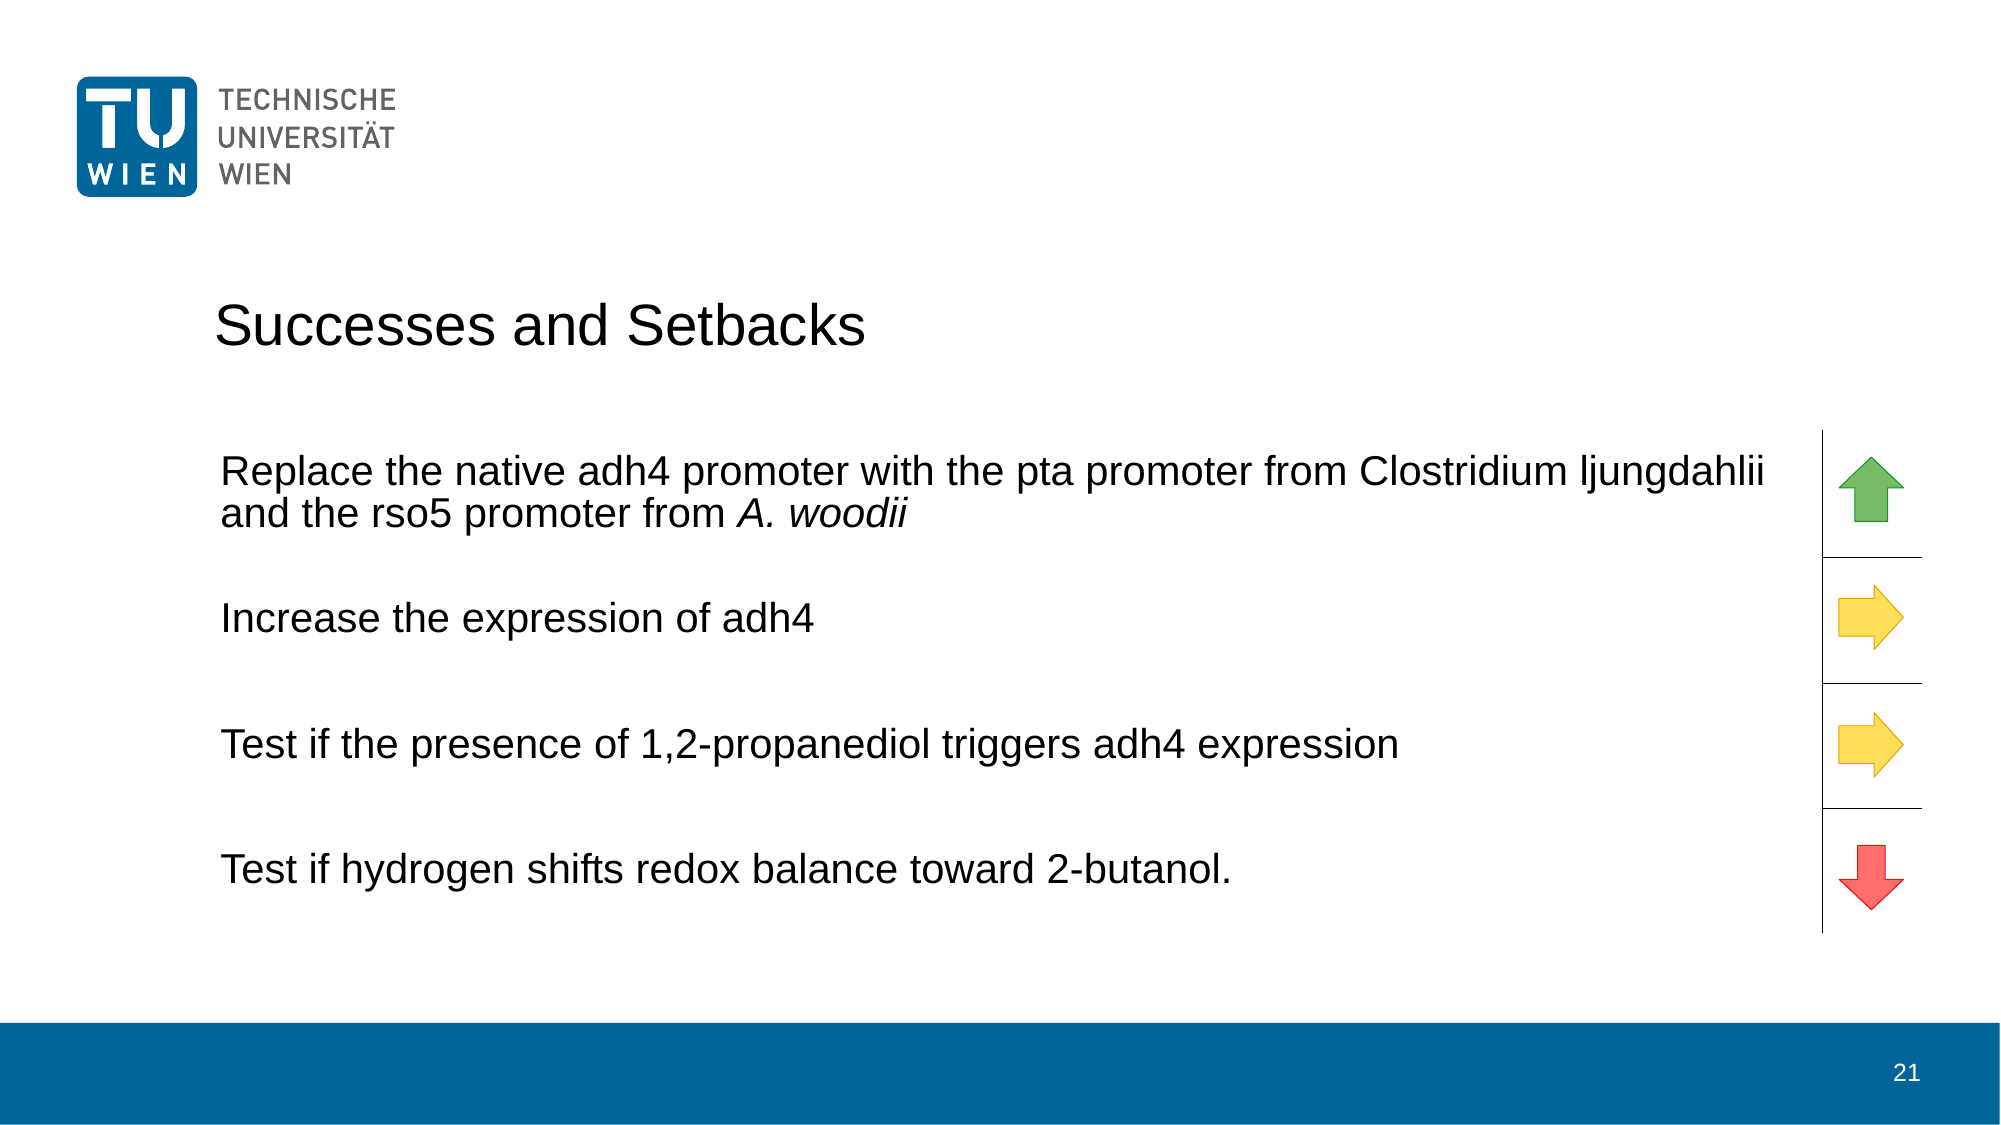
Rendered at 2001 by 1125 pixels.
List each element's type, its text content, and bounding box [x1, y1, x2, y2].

table_cell [1823, 684, 1920, 808]
table_cell Increase the expression of adh4 [215, 558, 1822, 682]
table_cell Test if the presence of 1,2-propanediol triggers adh4 expression [215, 684, 1822, 808]
table_header [1823, 432, 1920, 557]
table_cell Test if hydrogen shifts redox balance toward 2-butanol. [215, 809, 1822, 933]
text_box [1839, 457, 1904, 522]
table_cell [1823, 809, 1920, 933]
text_box [1839, 845, 1904, 910]
table_header Replace the native adh4 promoter with the pta promoter from Clostridium ljungdahlii and the rso5 promoter from A. woodii [215, 432, 1822, 556]
text_box [1838, 585, 1904, 650]
table_cell [1823, 558, 1920, 683]
title Successes and Setbacks [214, 254, 1922, 390]
text_box [1838, 712, 1904, 777]
